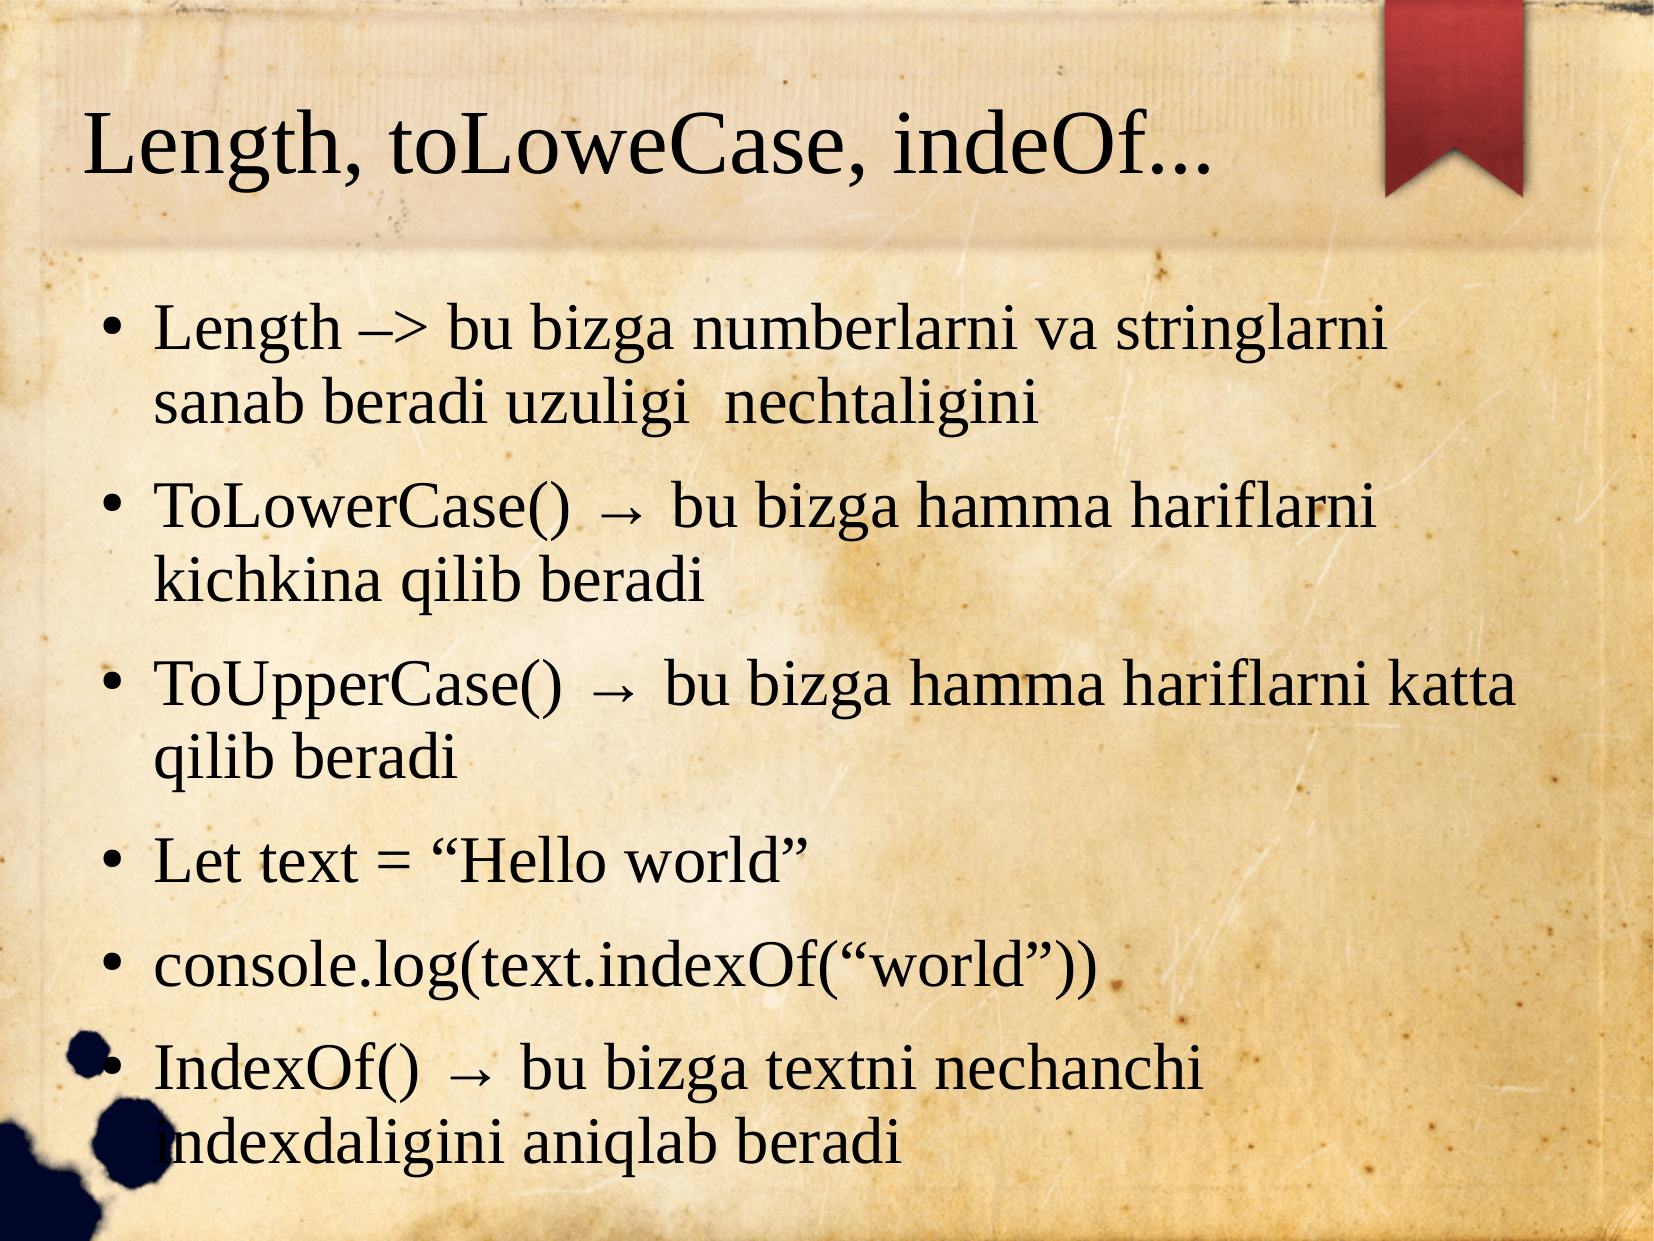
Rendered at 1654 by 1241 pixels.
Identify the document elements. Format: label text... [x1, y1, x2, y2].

title Length, toLoweCase, indeOf... [82, 49, 1347, 237]
picture [0, 0, 1654, 1241]
list Length –> bu bizga numberlarni va stringlarni sanab beradi uzuligi nechtaligini ToLowerCase() → bu bizga hamma hariflarni kichkina qilib beradi ToUpperCase() → bu bizga hamma hariflarni katta qilib beradi Let text = “Hello world” console.log(text.indexOf(“world”)) IndexOf() → bu bizga textni nechanchi indexdaligini aniqlab beradi [82, 290, 1538, 1186]
